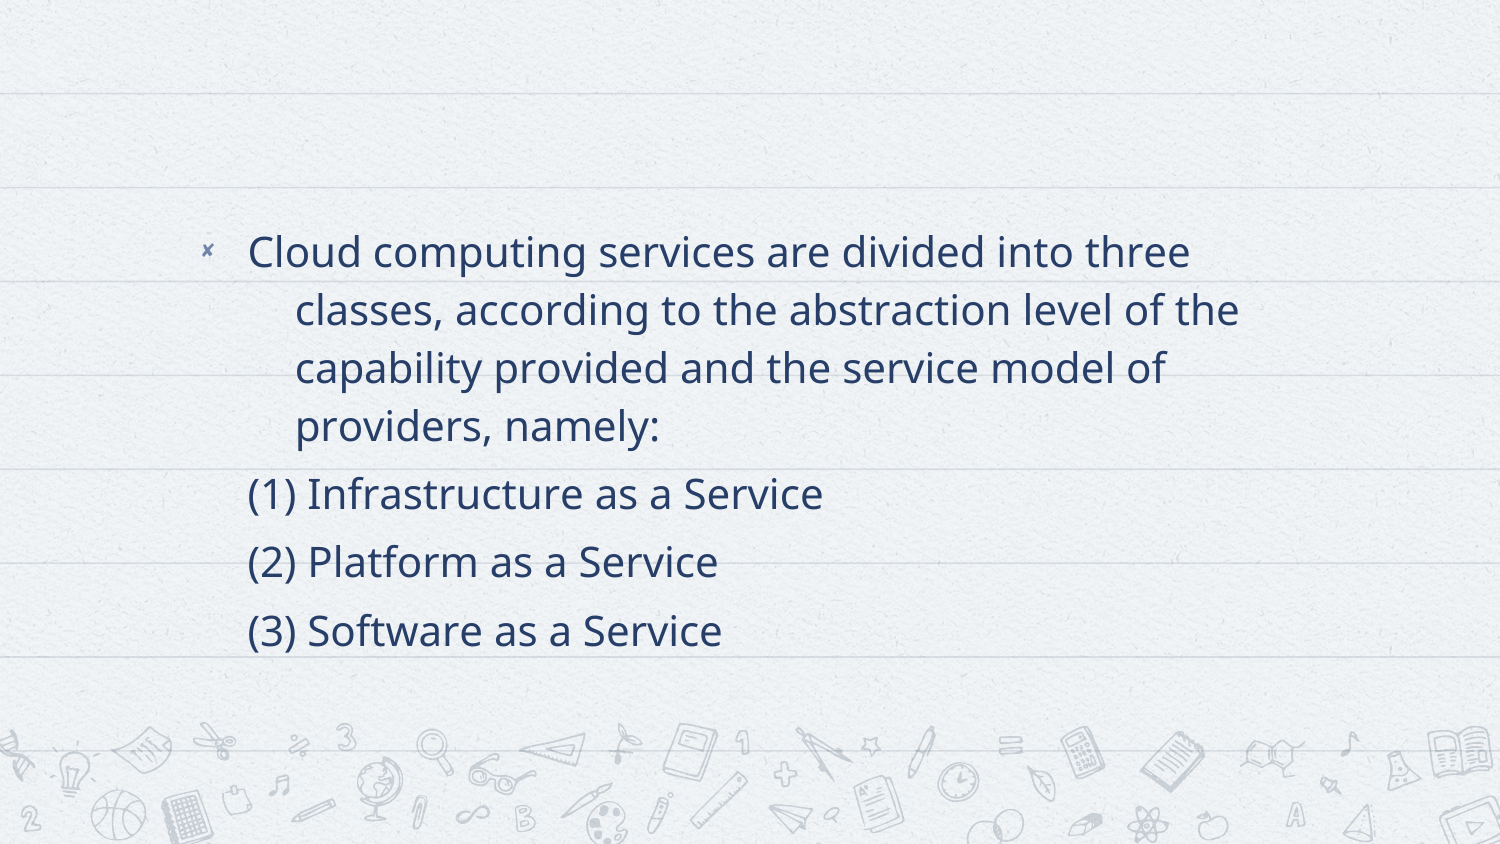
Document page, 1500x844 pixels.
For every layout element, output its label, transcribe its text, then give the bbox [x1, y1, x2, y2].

list Cloud computing services are divided into three classes, according to the abstraction level of the capability provided and the service model of providers, namely: (1) Infrastructure as a Service (2) Platform as a Service (3) Software as a Service [91, 70, 1402, 658]
